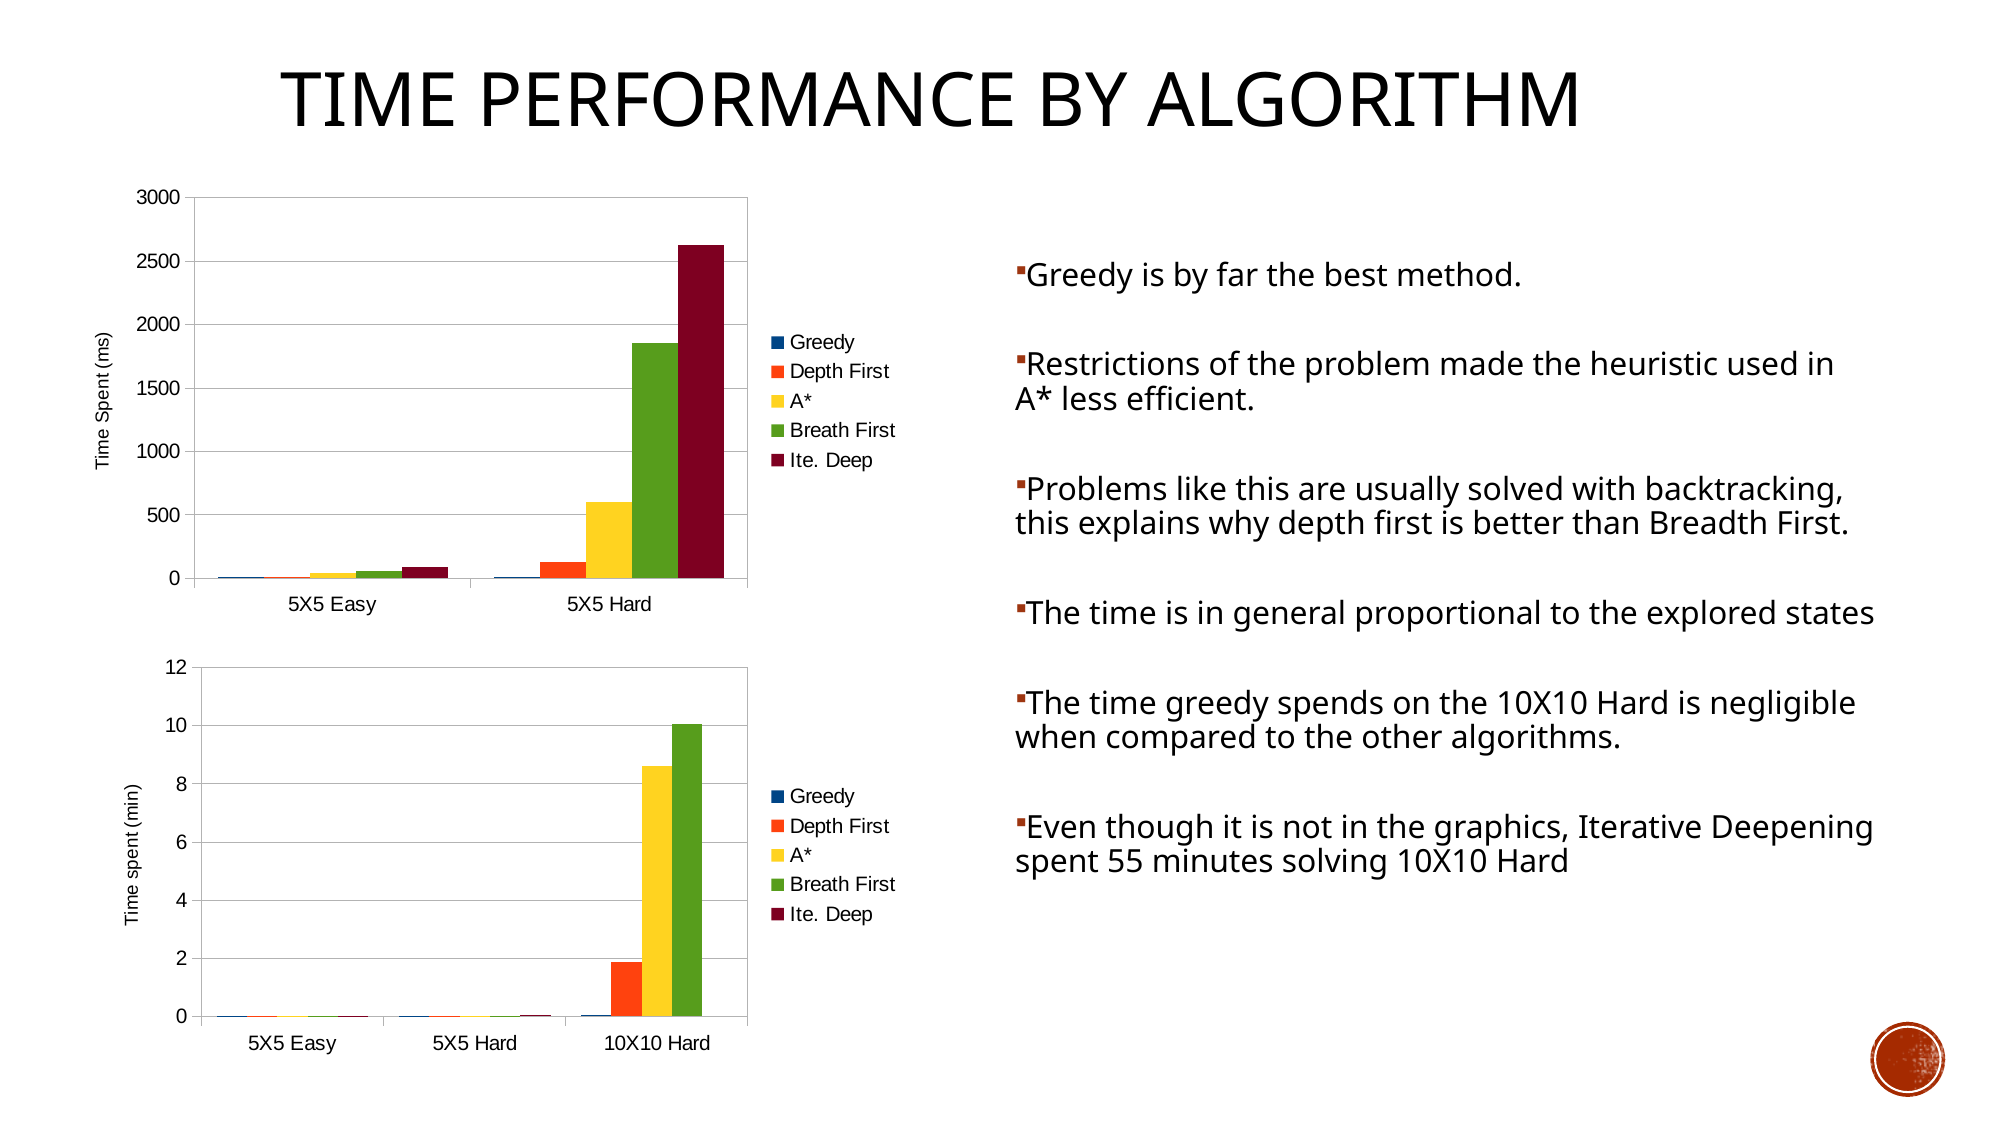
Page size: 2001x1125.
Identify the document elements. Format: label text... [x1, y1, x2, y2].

title Time performance by algorithm [265, 0, 1916, 235]
chart [88, 647, 916, 1063]
picture [1870, 1021, 1946, 1097]
chart [59, 177, 916, 626]
text_box Greedy is by far the best method. Restrictions of the problem made the heuristic used in A* less efficient. Problems like this are usually solved with backtracking, this explains why depth first is better than Breadth First. The time is in general proportional to the explored states The time greedy spends on the 10X10 Hard is negligible when compared to the other algorithms. Even though it is not in the graphics, Iterative Deepening spent 55 minutes solving 10X10 Hard [1000, 251, 1892, 916]
